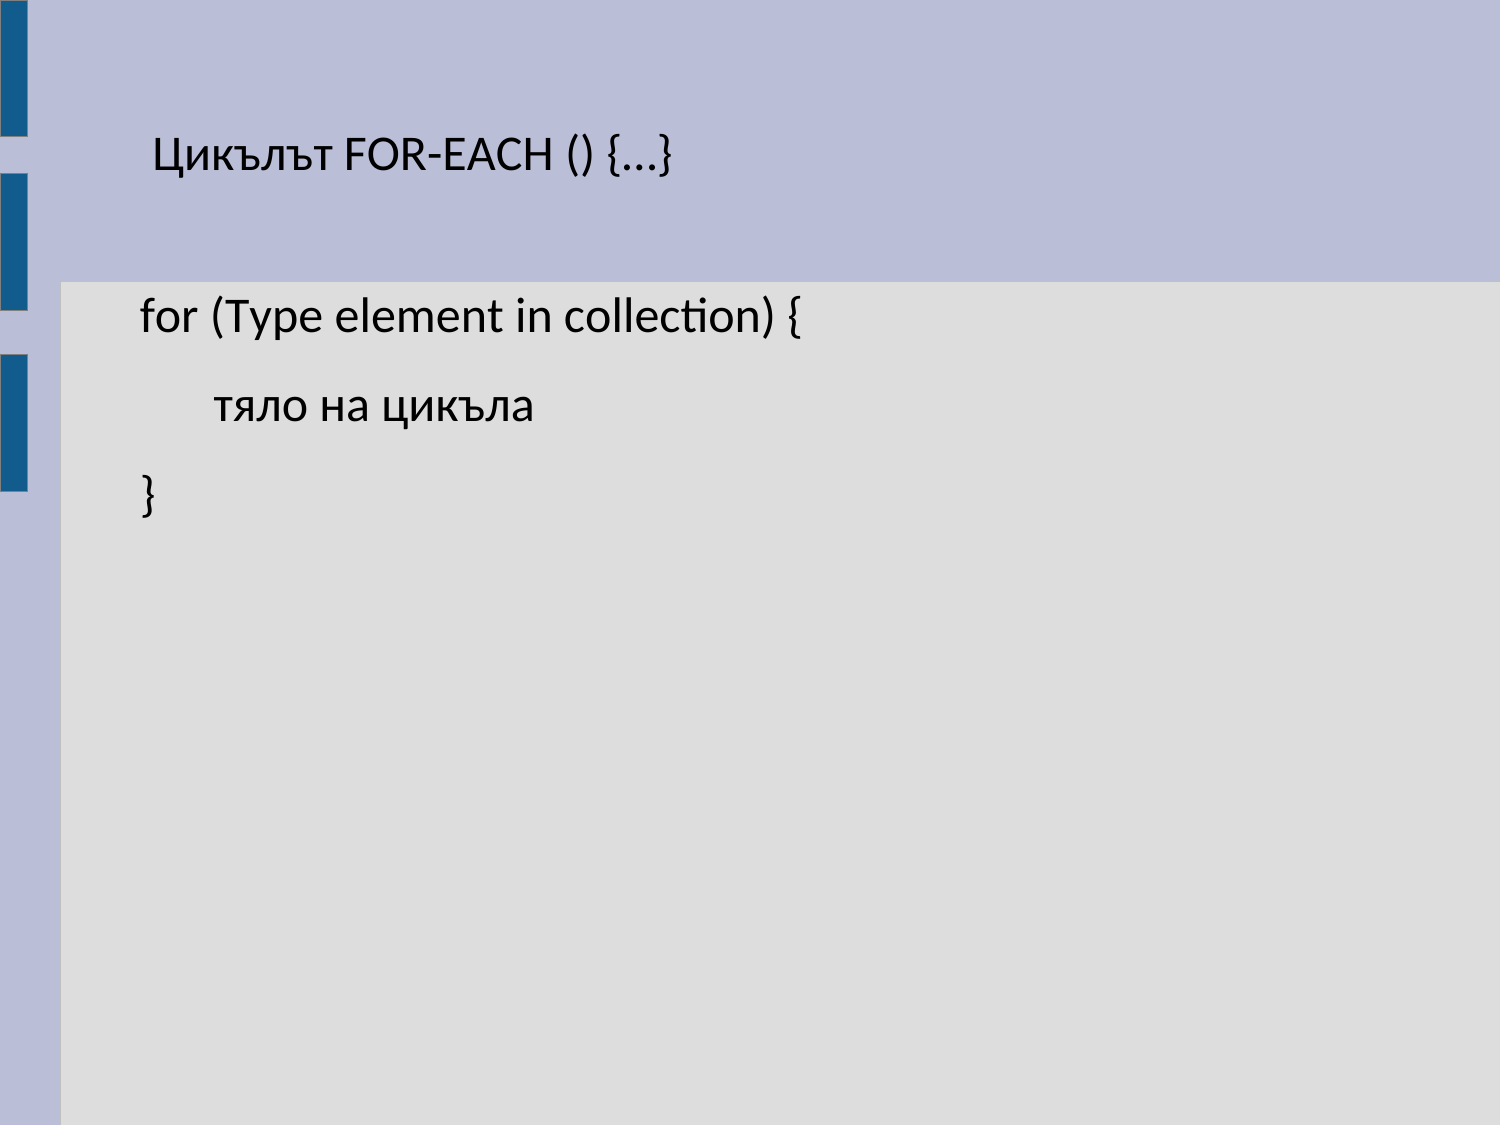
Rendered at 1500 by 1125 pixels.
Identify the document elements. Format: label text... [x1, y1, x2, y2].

list for (Type element in collection) { тяло на цикъла } [125, 275, 1375, 1018]
title Цикълът FOR-EACH () {…} [137, 112, 1488, 300]
